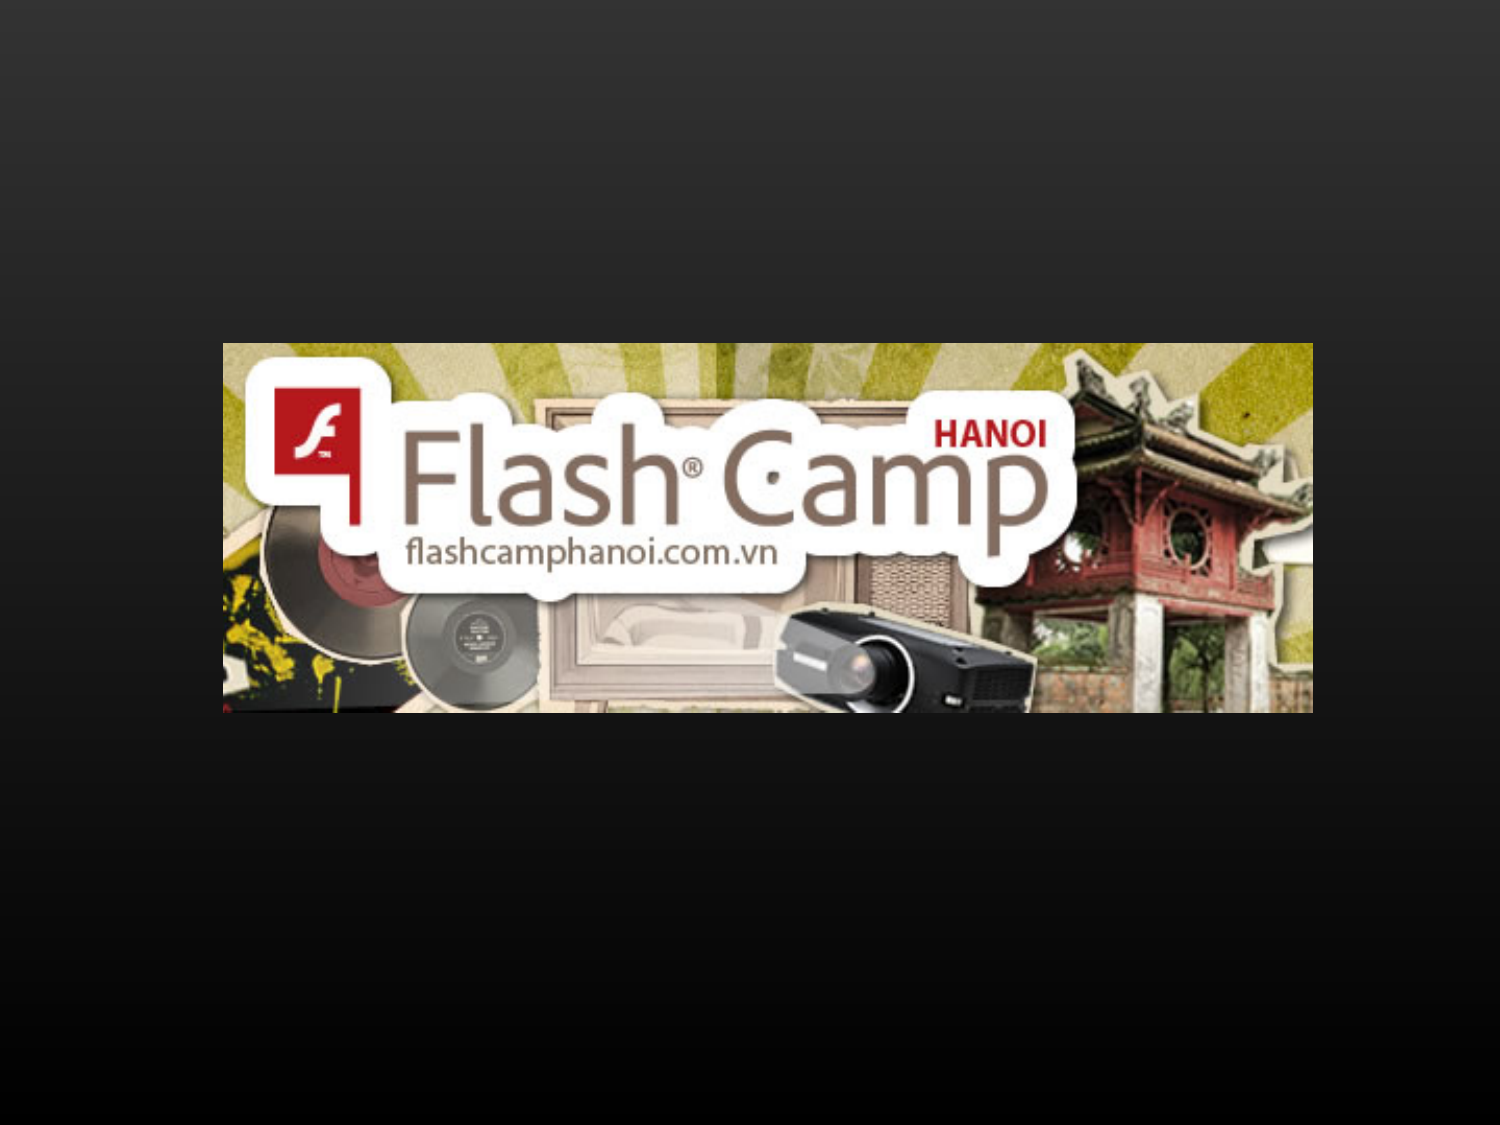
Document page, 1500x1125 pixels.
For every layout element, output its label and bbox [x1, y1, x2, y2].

picture [223, 343, 1313, 713]
